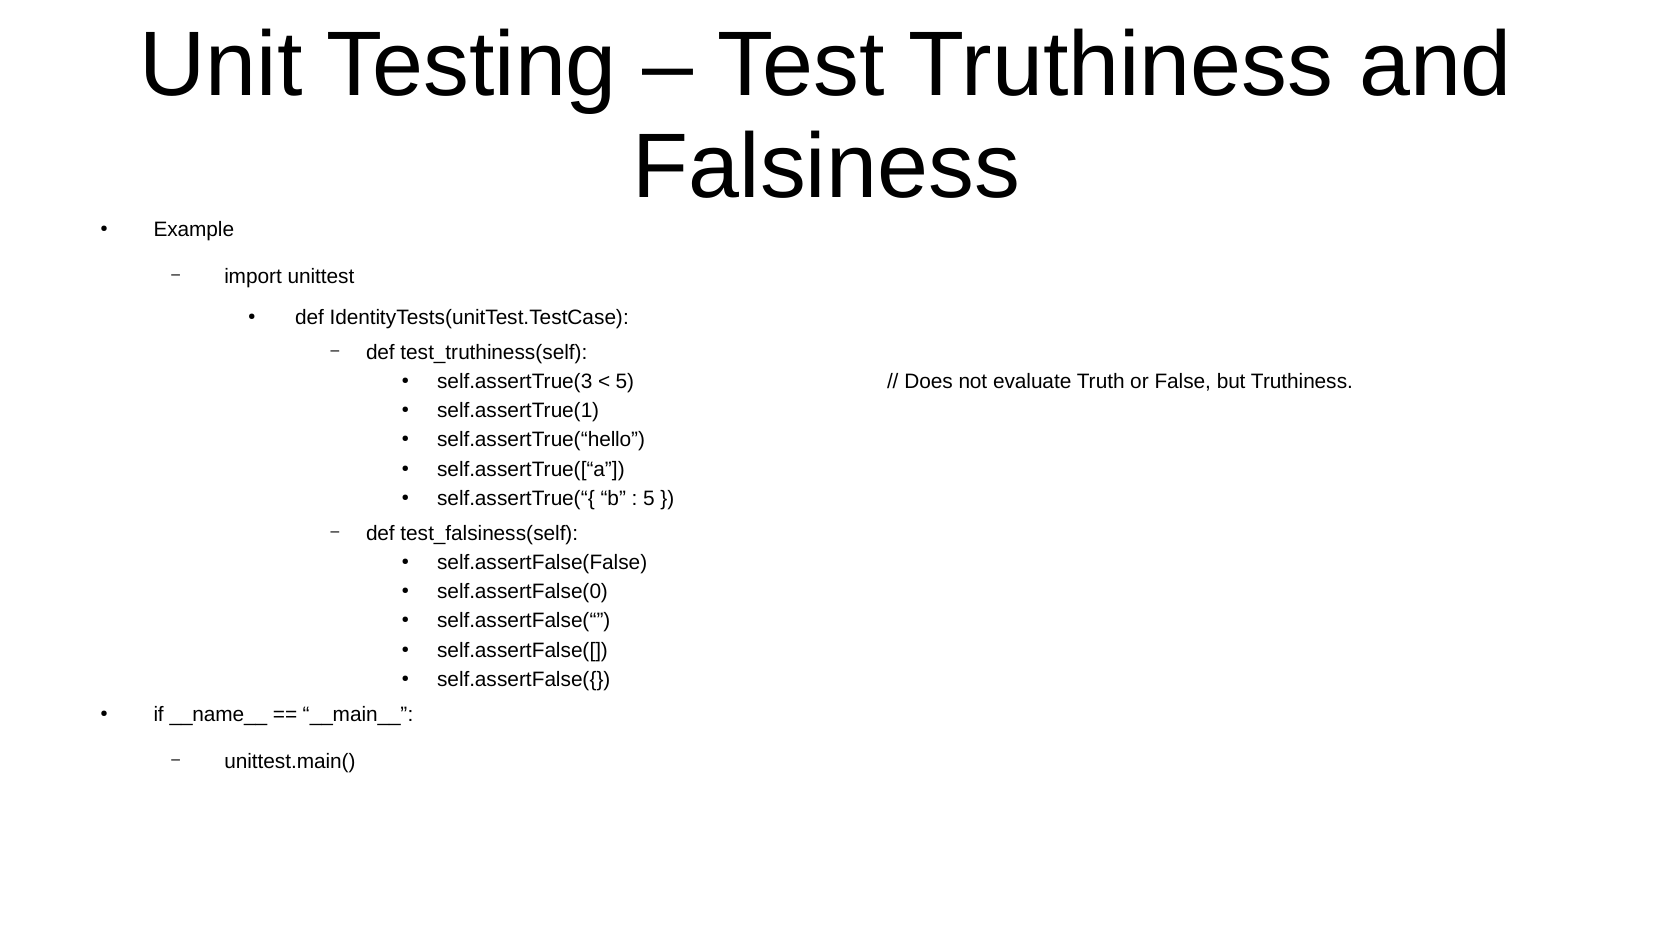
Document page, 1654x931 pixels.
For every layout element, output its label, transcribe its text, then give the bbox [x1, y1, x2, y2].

list Example import unittest def IdentityTests(unitTest.TestCase): def test_truthiness(self): self.assertTrue(3 < 5) // Does not evaluate Truth or False, but Truthiness. self.assertTrue(1) self.assertTrue(“hello”) self.assertTrue([“a”]) self.assertTrue(“{ “b” : 5 }) def test_falsiness(self): self.assertFalse(False) self.assertFalse(0) self.assertFalse(“”) self.assertFalse([]) self.assertFalse({}) if __name__ == “__main__”: unittest.main() [82, 217, 1636, 916]
title Unit Testing – Test Truthiness and Falsiness [82, 12, 1571, 217]
